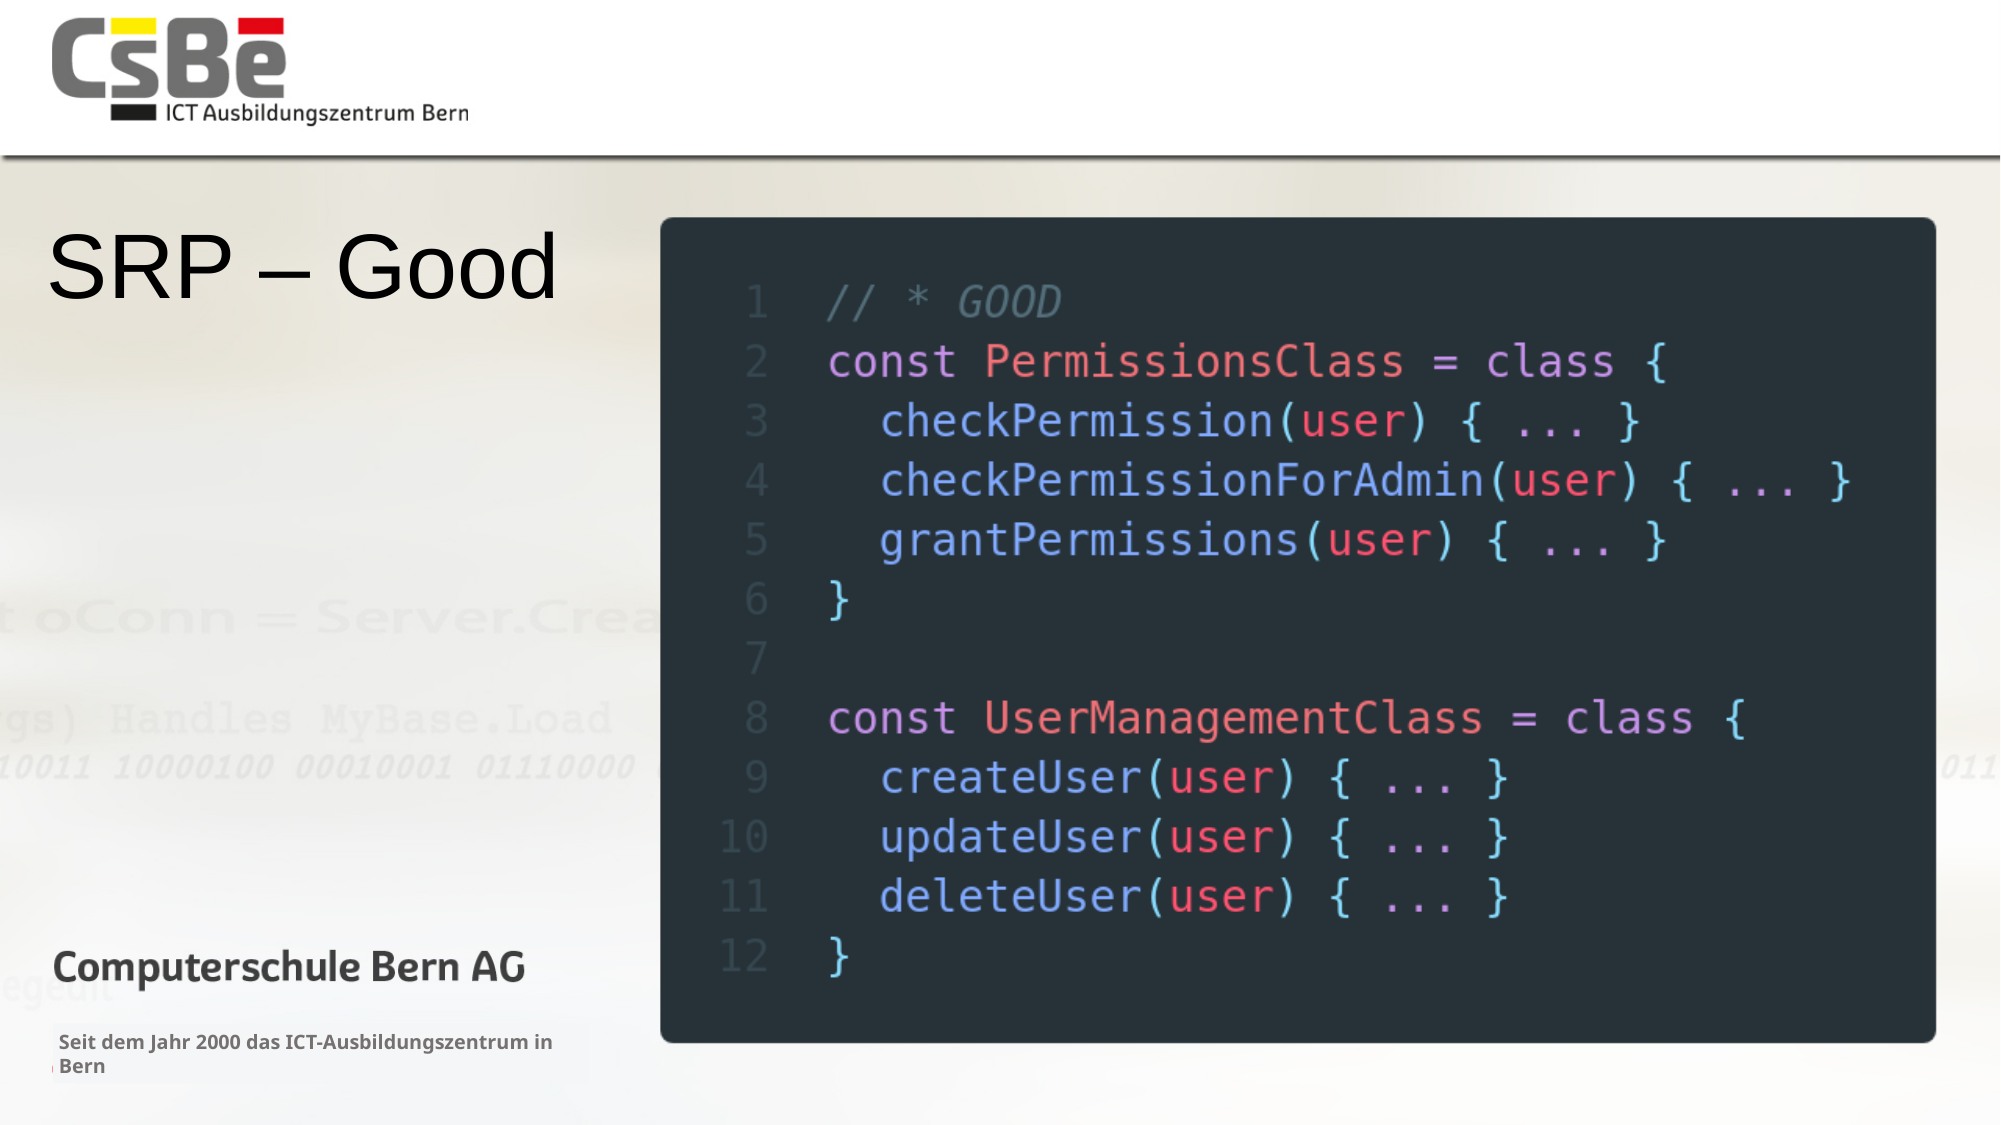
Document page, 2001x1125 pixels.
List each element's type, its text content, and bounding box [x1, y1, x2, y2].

picture [0, 0, 2001, 1125]
list SRP – Good [46, 206, 620, 355]
